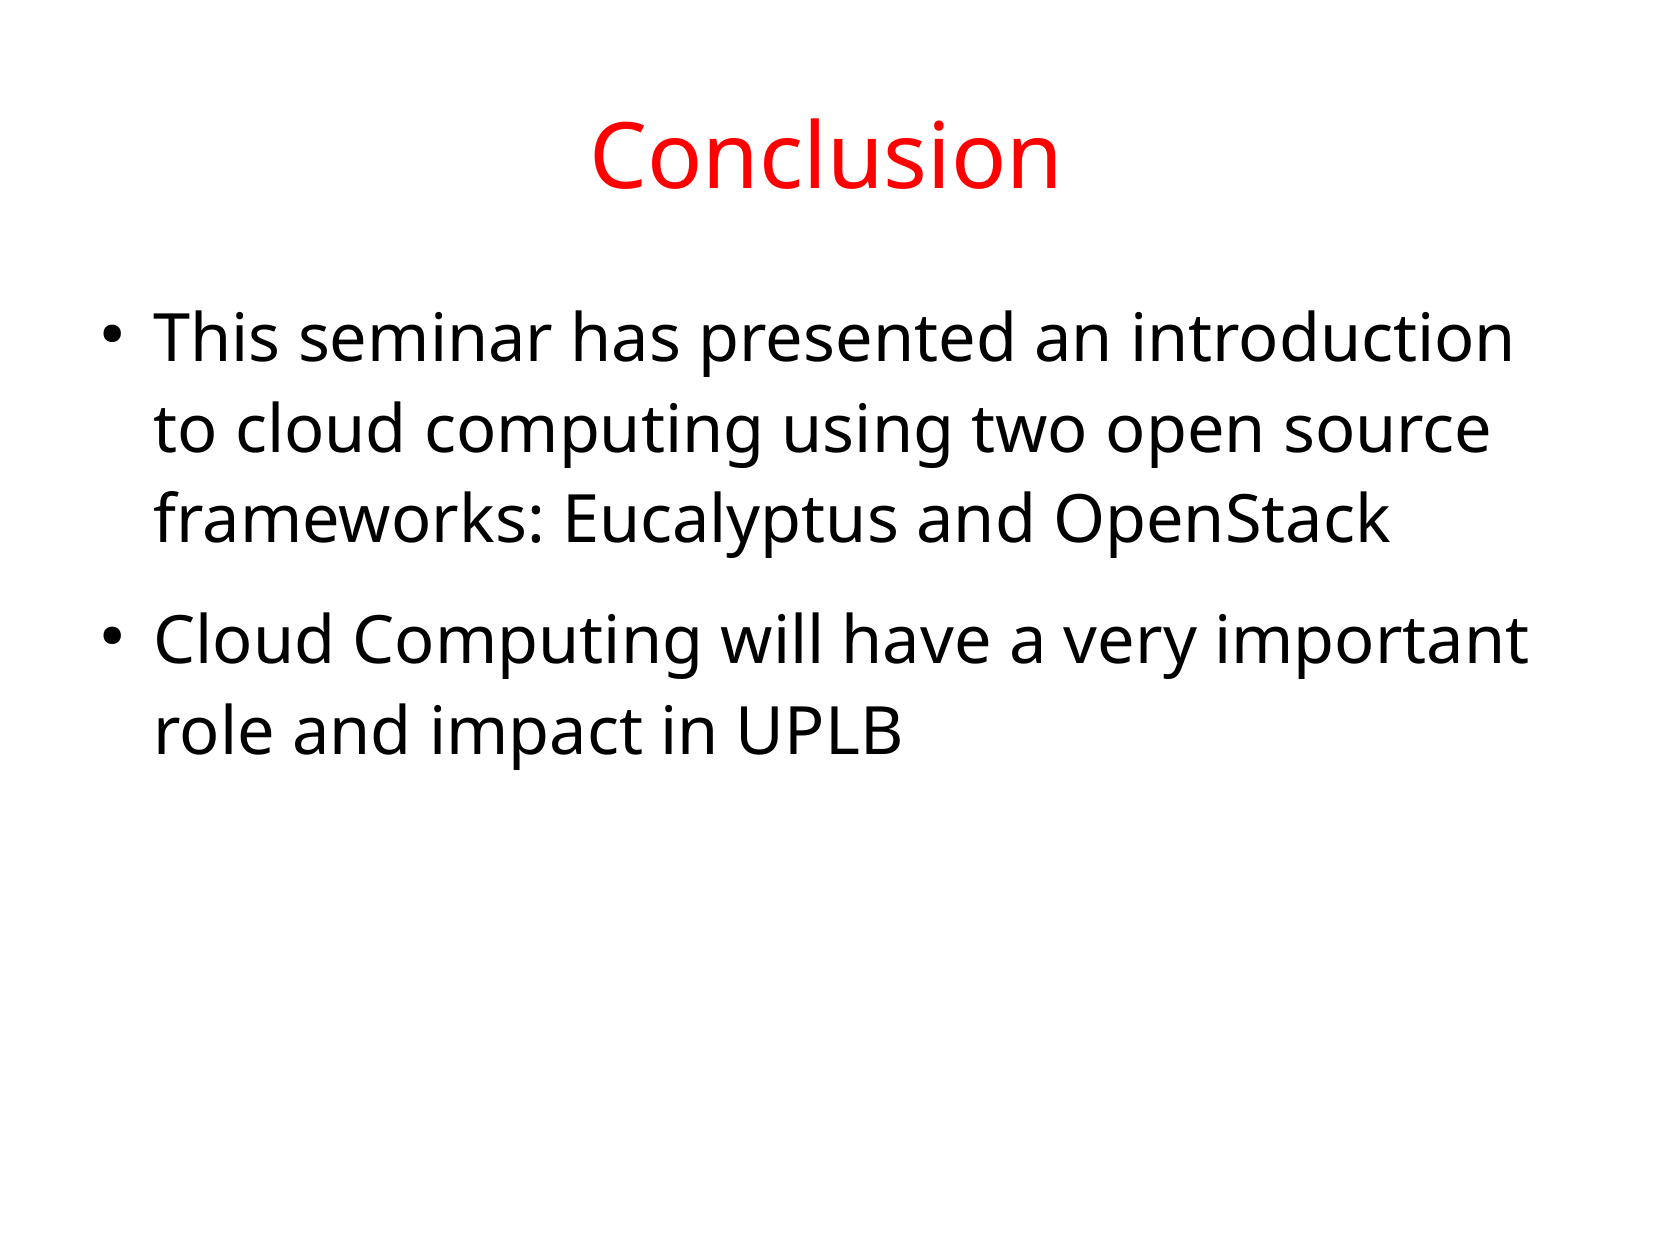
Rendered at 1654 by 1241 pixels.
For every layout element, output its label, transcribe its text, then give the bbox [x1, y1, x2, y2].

title Conclusion [82, 49, 1571, 257]
list This seminar has presented an introduction to cloud computing using two open source frameworks: Eucalyptus and OpenStack Cloud Computing will have a very important role and impact in UPLB [82, 290, 1538, 1010]
